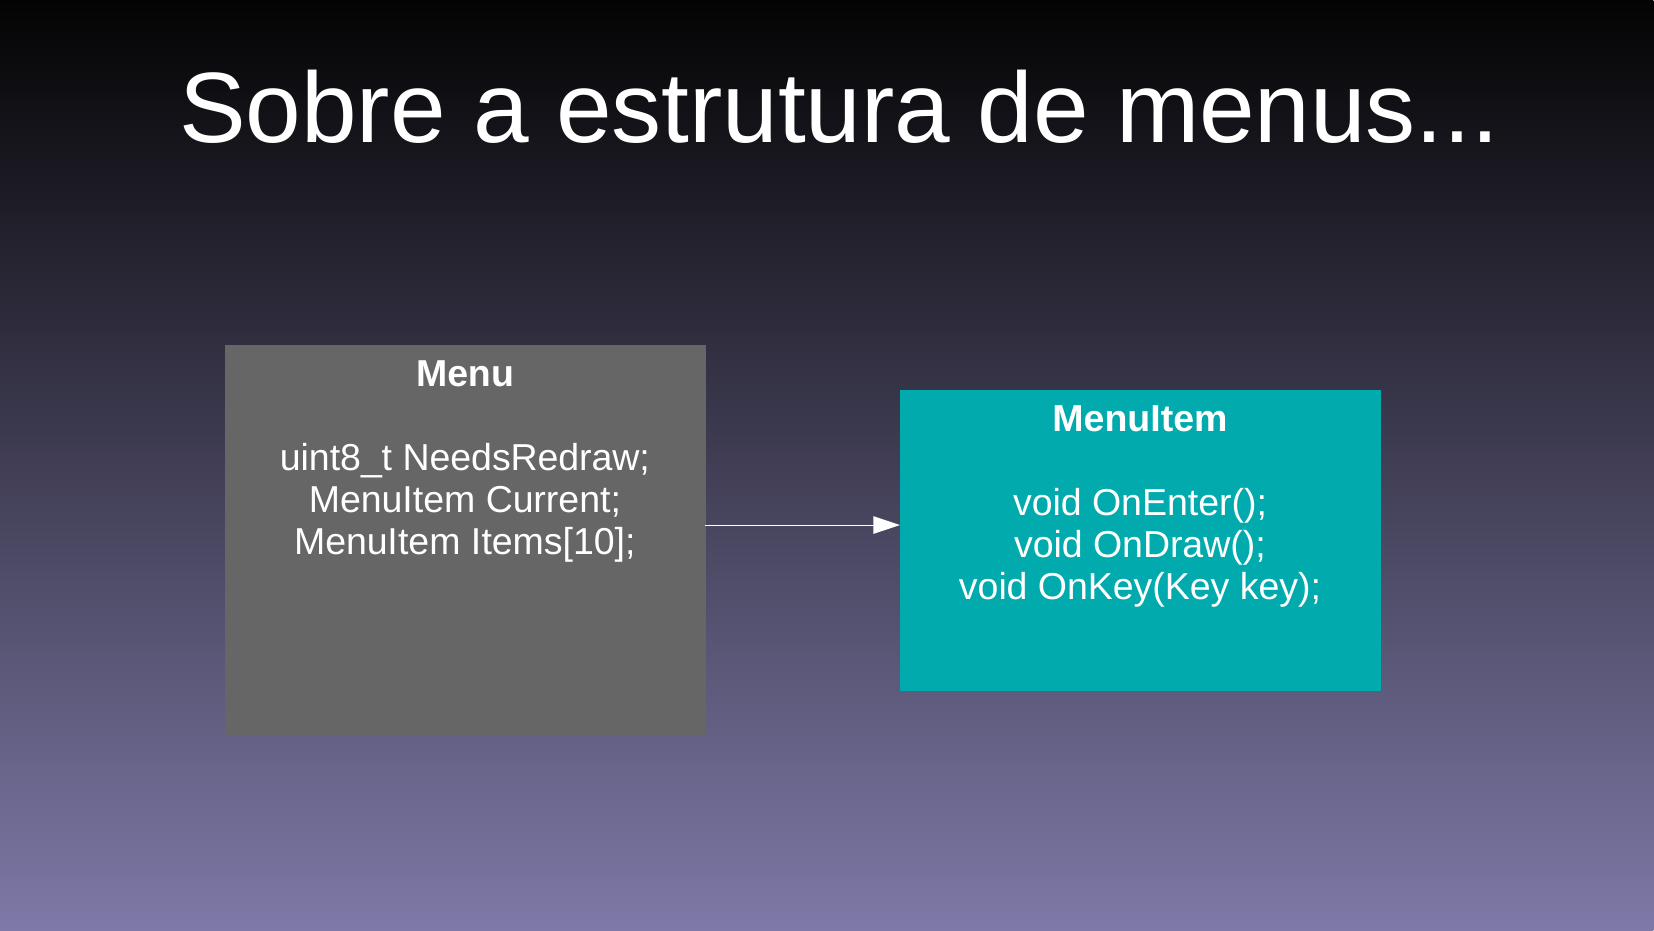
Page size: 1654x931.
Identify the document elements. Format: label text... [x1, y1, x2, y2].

text_box MenuItem void OnEnter(); void OnDraw(); void OnKey(Key key); [900, 390, 1381, 691]
text_box Sobre a estrutura de menus... [164, 45, 1516, 172]
text_box Menu uint8_t NeedsRedraw; MenuItem Current; MenuItem Items[10]; [225, 345, 706, 736]
